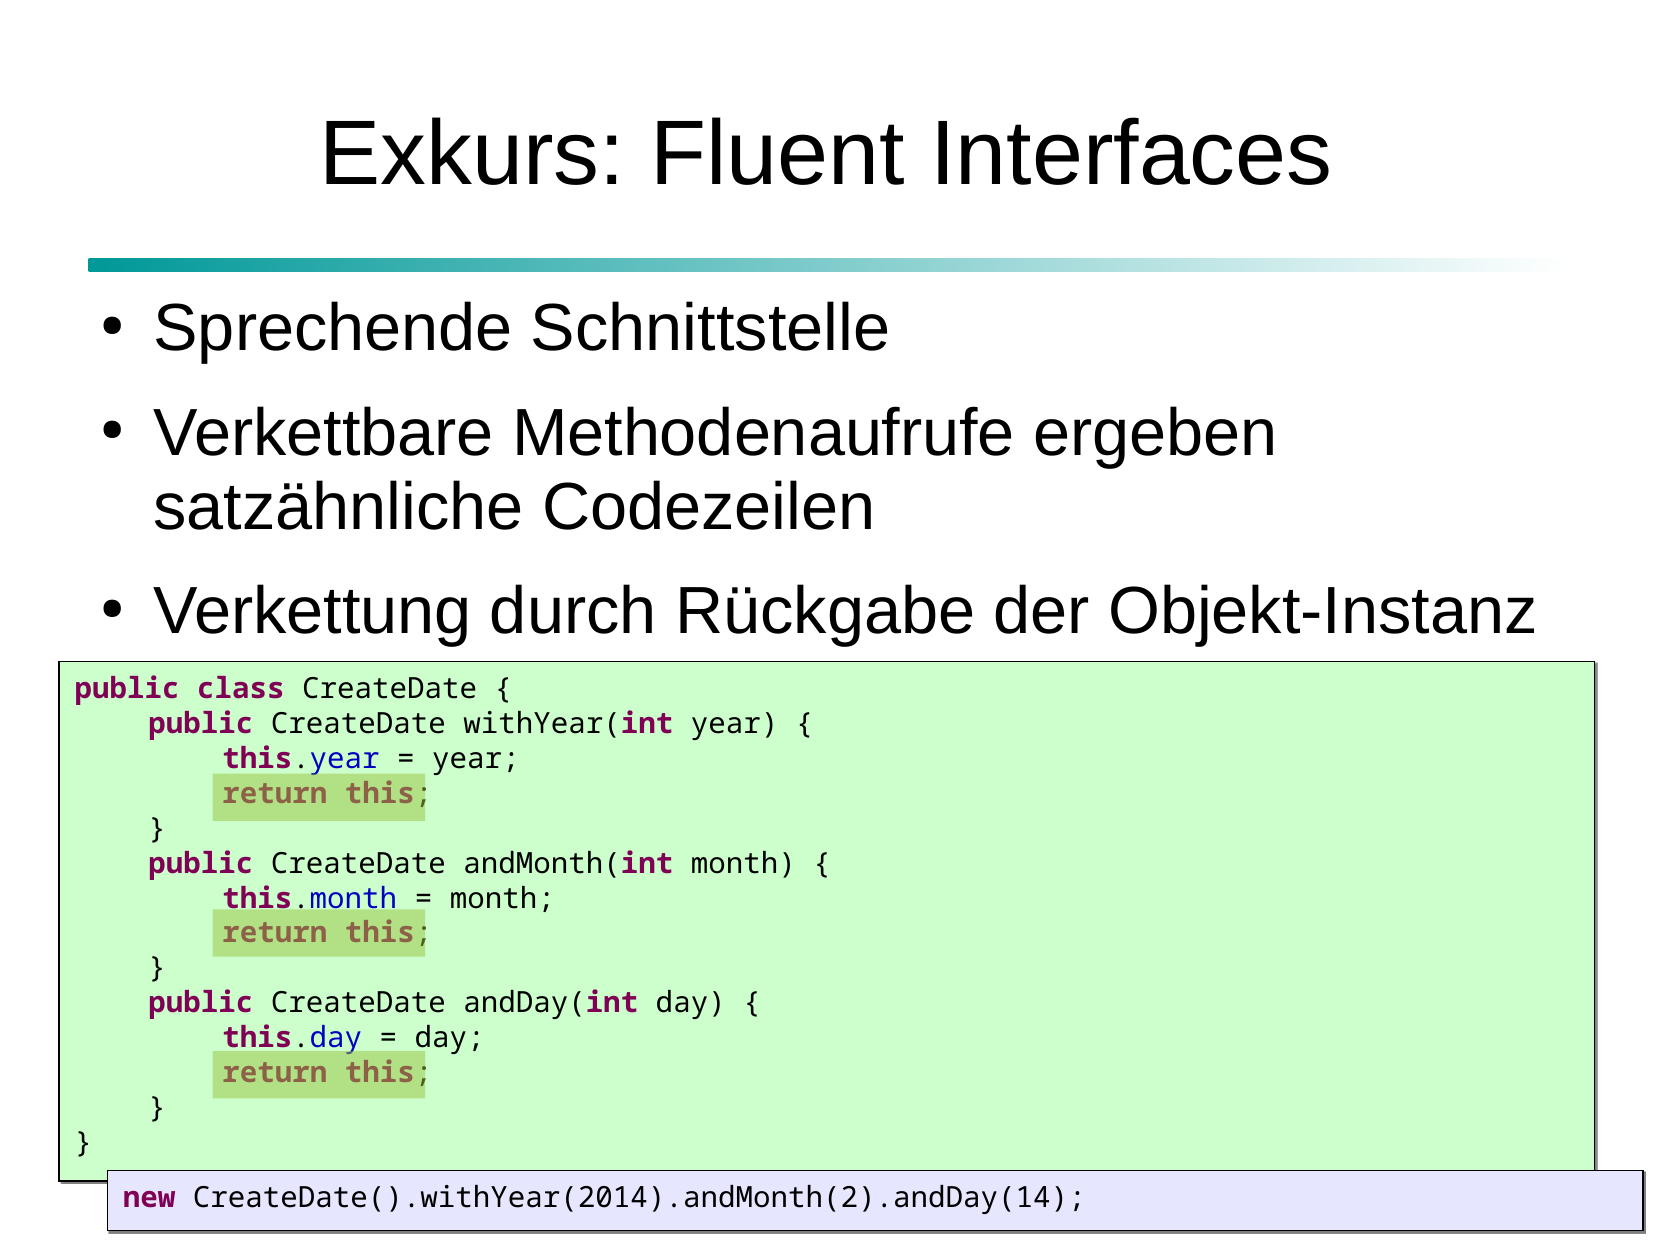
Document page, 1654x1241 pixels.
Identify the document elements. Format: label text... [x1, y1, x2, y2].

text_box [212, 909, 426, 957]
text_box [212, 1051, 426, 1099]
list Sprechende Schnittstelle Verkettbare Methodenaufrufe ergeben satzähnliche Codezeilen Verkettung durch Rückgabe der Objekt-Instanz [82, 290, 1571, 661]
text_box public class CreateDate { public CreateDate withYear(int year) { this.year = year; return this; } public CreateDate andMonth(int month) { this.month = month; return this; } public CreateDate andDay(int day) { this.day = day; return this; } } [59, 661, 1595, 1182]
text_box new CreateDate().withYear(2014).andMonth(2).andDay(14); [107, 1170, 1643, 1231]
title Exkurs: Fluent Interfaces [82, 49, 1571, 257]
text_box [212, 773, 426, 821]
